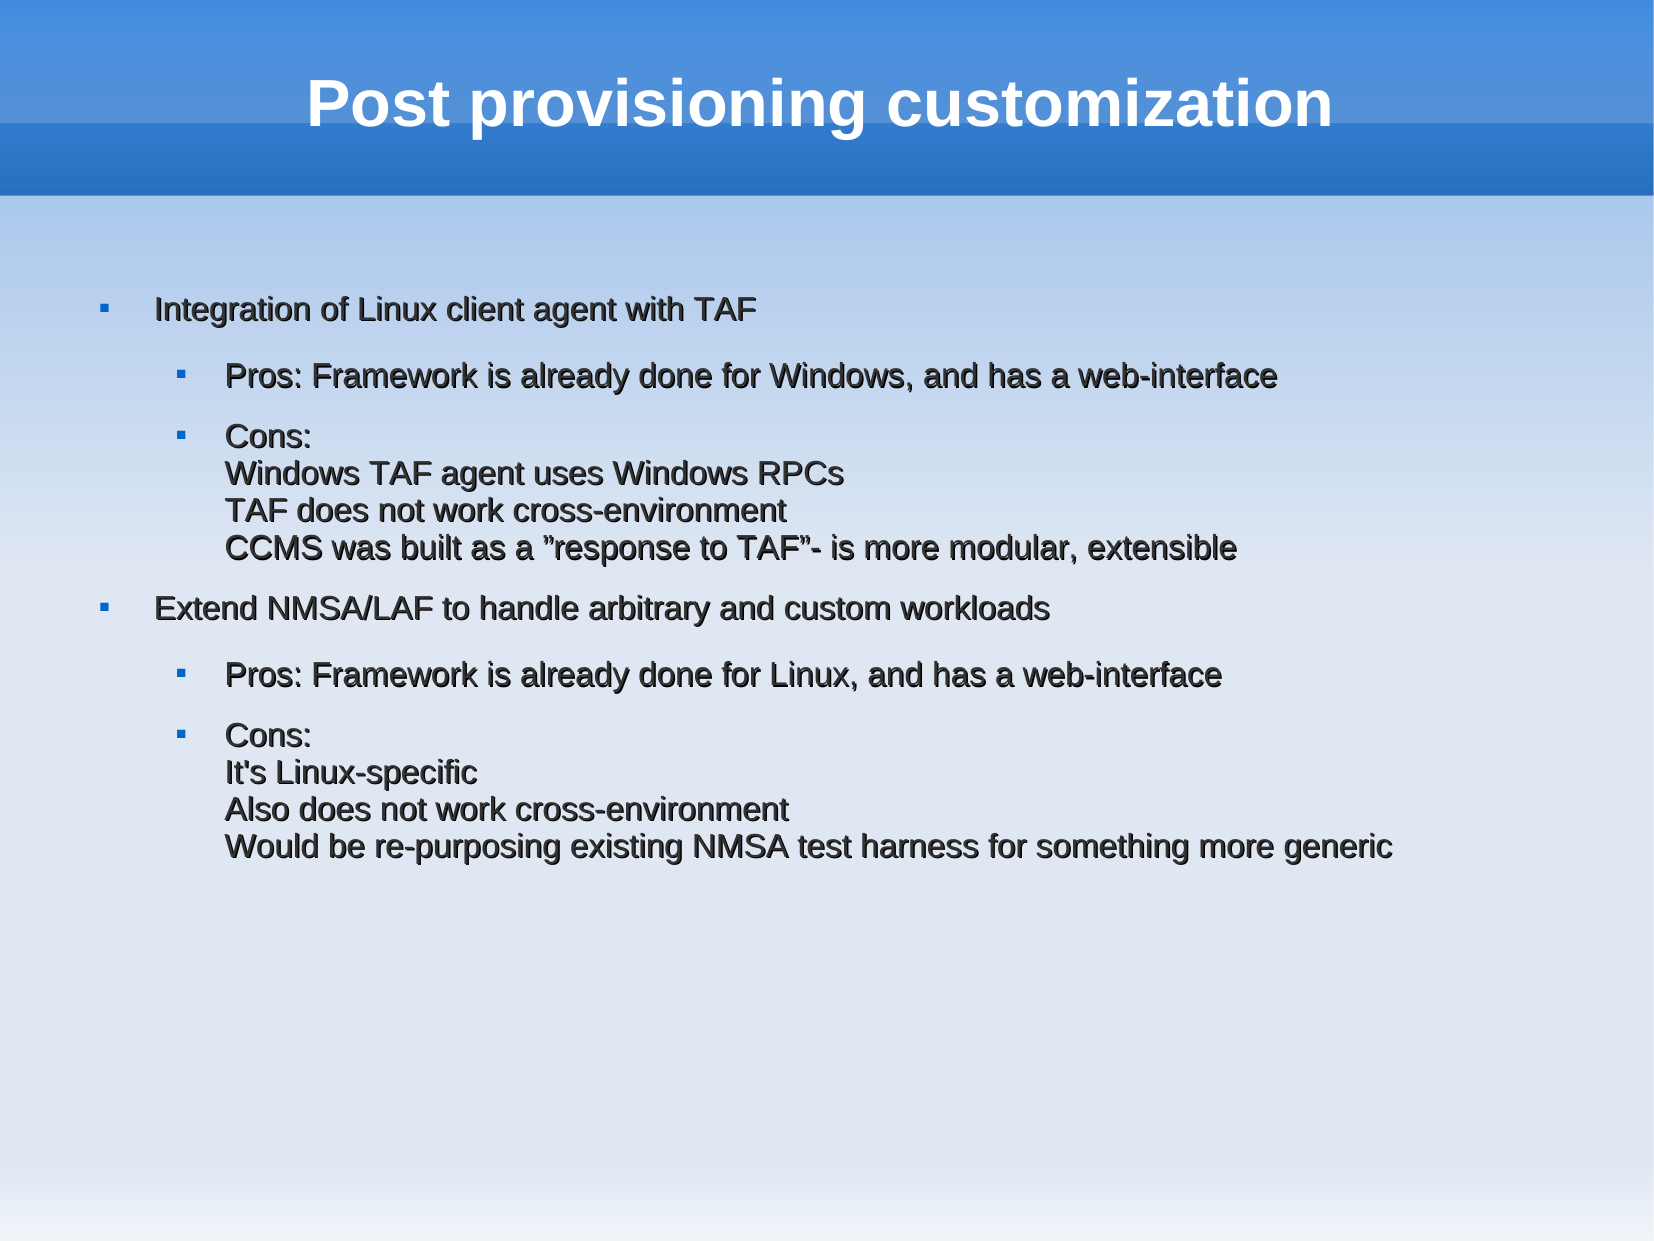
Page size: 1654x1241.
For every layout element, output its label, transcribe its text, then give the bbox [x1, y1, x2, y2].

list Integration of Linux client agent with TAF Pros: Framework is already done for Windows, and has a web-interface Cons: Windows TAF agent uses Windows RPCs TAF does not work cross-environment CCMS was built as a ”response to TAF”- is more modular, extensible Extend NMSA/LAF to handle arbitrary and custom workloads Pros: Framework is already done for Linux, and has a web-interface Cons: It's Linux-specific Also does not work cross-environment Would be re-purposing existing NMSA test harness for something more generic [82, 290, 1571, 1109]
picture [0, 0, 1654, 1241]
title Post provisioning customization [76, 0, 1565, 208]
